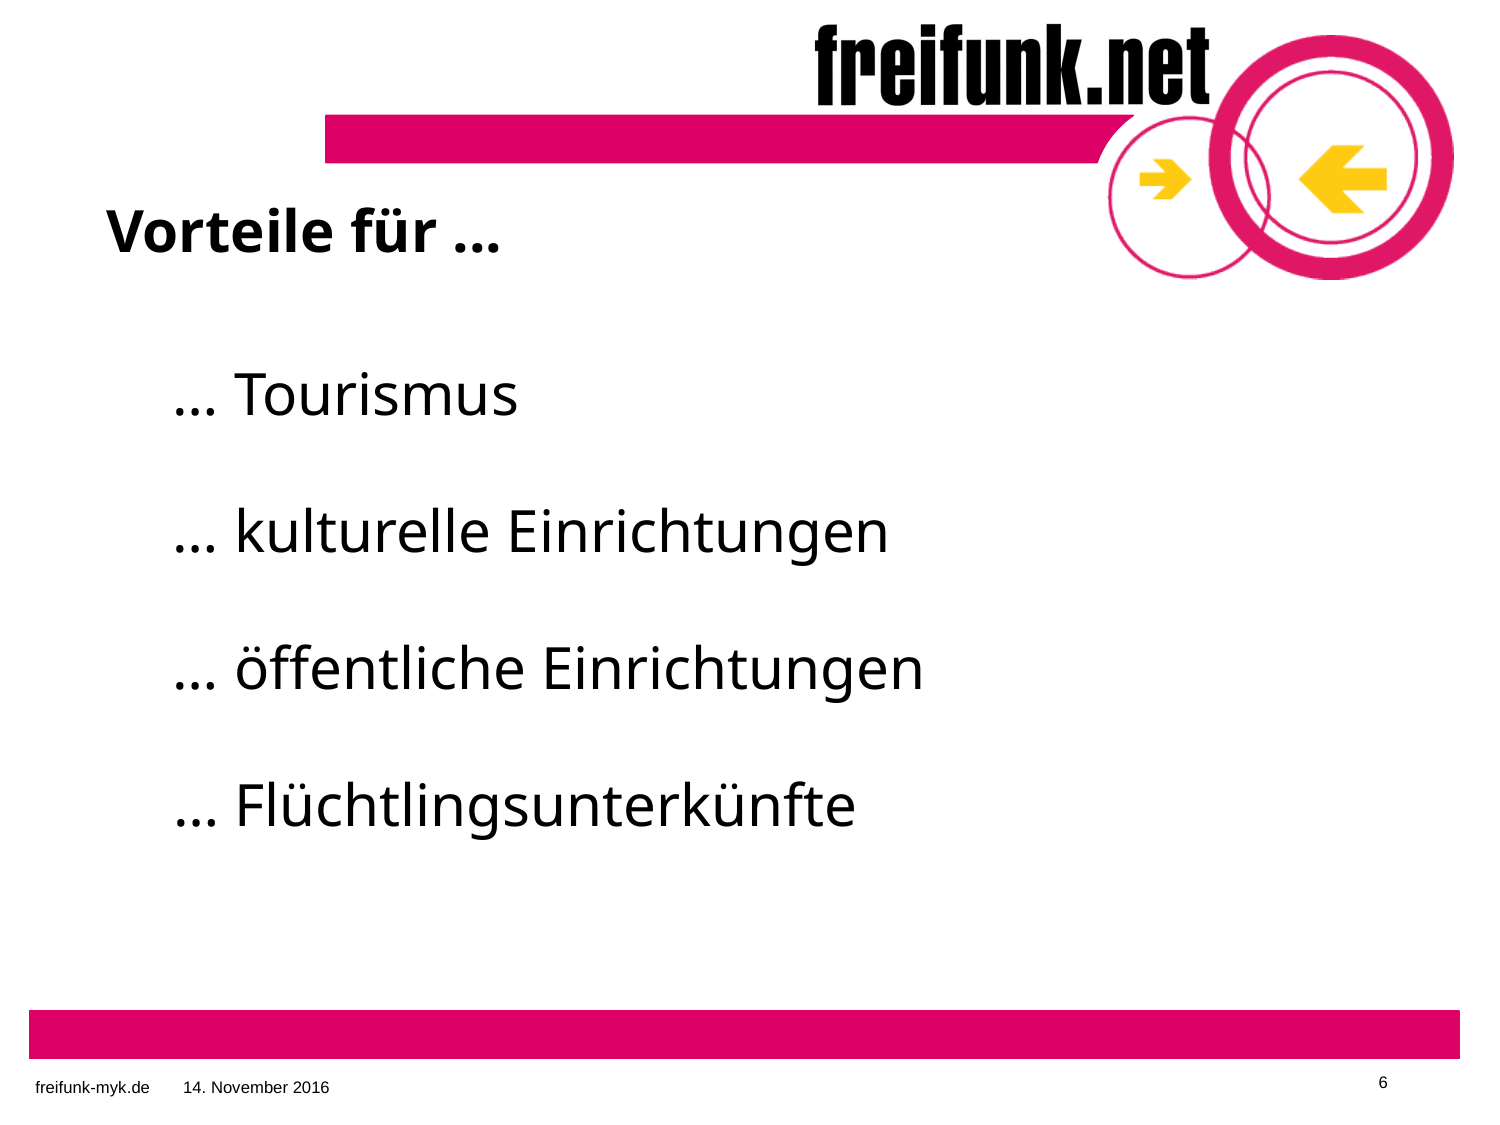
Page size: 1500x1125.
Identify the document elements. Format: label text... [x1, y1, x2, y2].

title … öffentliche Einrichtungen [172, 597, 1160, 735]
title … Tourismus [172, 323, 1160, 460]
title Vorteile für ... [106, 160, 1093, 298]
title … Flüchtlingsunterkünfte [173, 734, 1160, 872]
picture [816, 24, 1454, 280]
title … kulturelle Einrichtungen [172, 460, 1160, 597]
